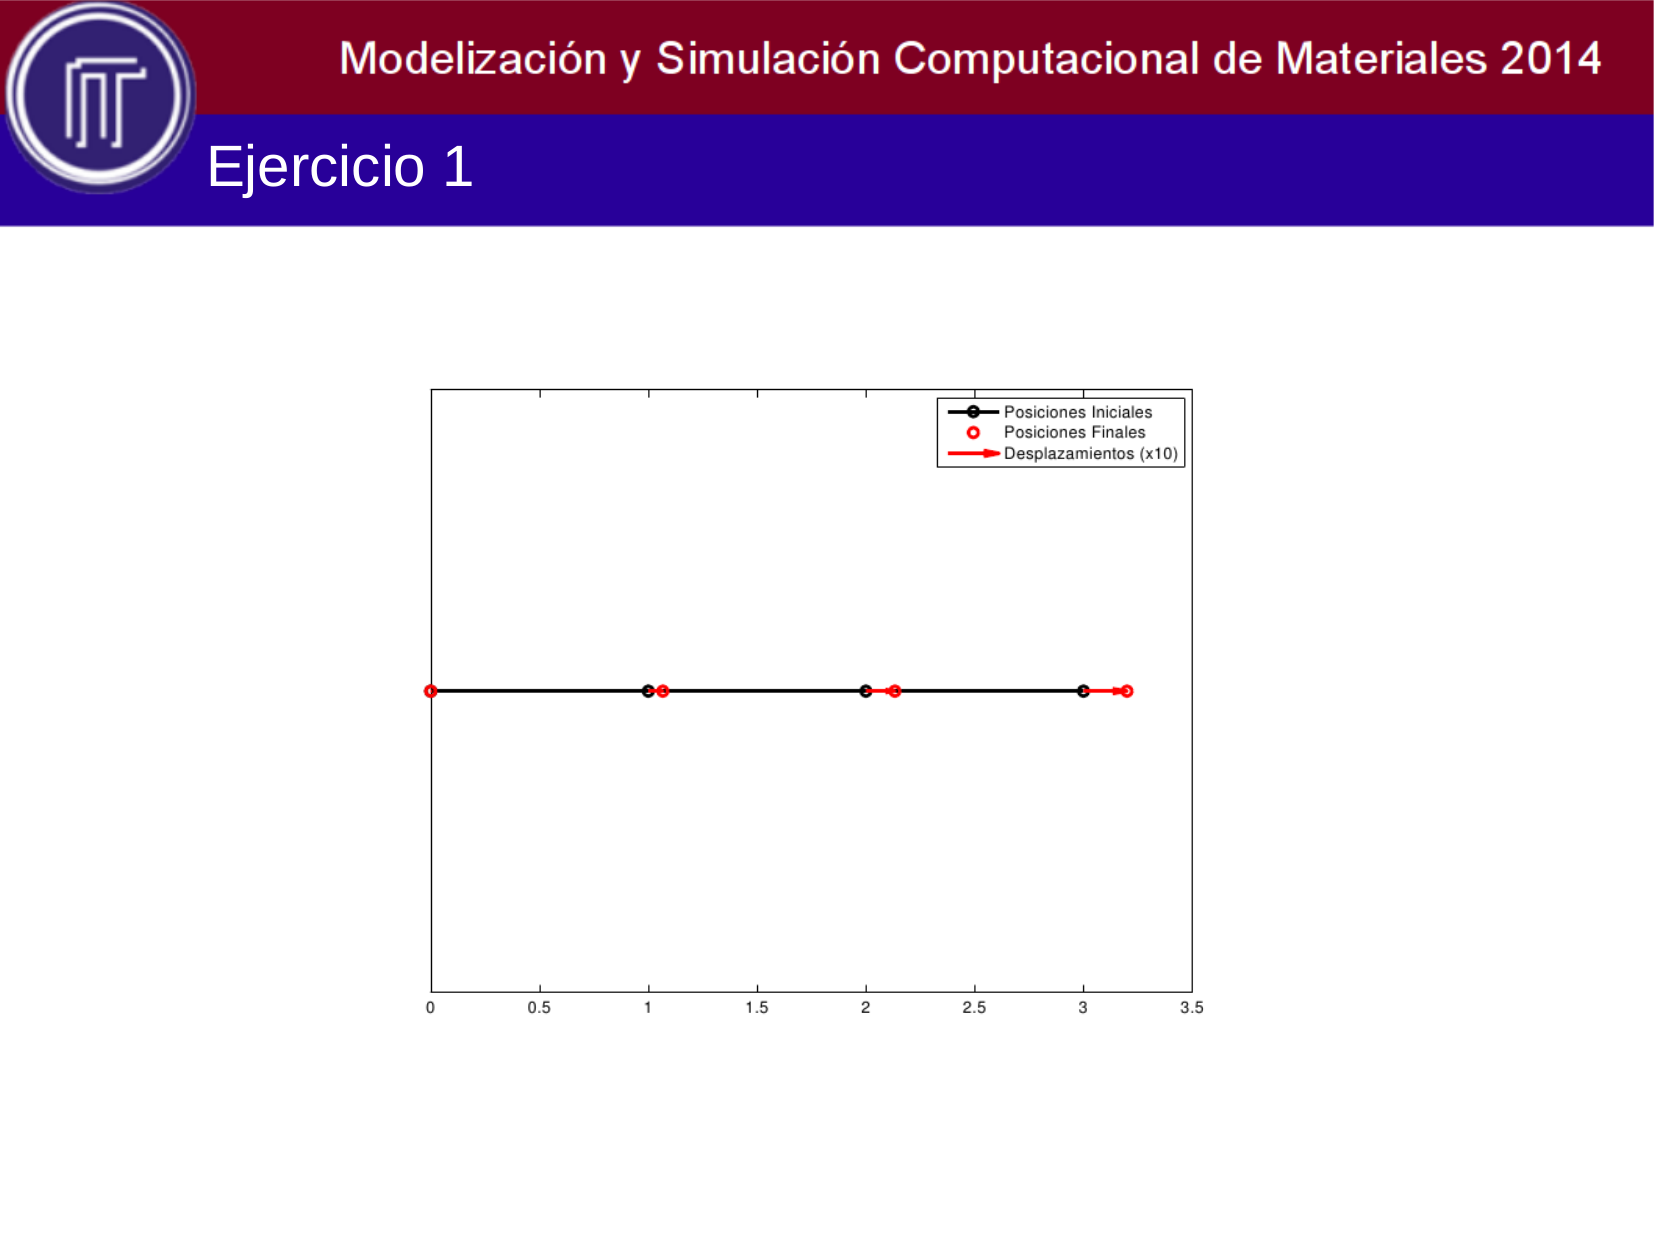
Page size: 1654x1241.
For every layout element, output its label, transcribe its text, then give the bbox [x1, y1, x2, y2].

text_box Ejercicio 1 [191, 126, 1392, 207]
picture [0, 0, 1654, 1241]
